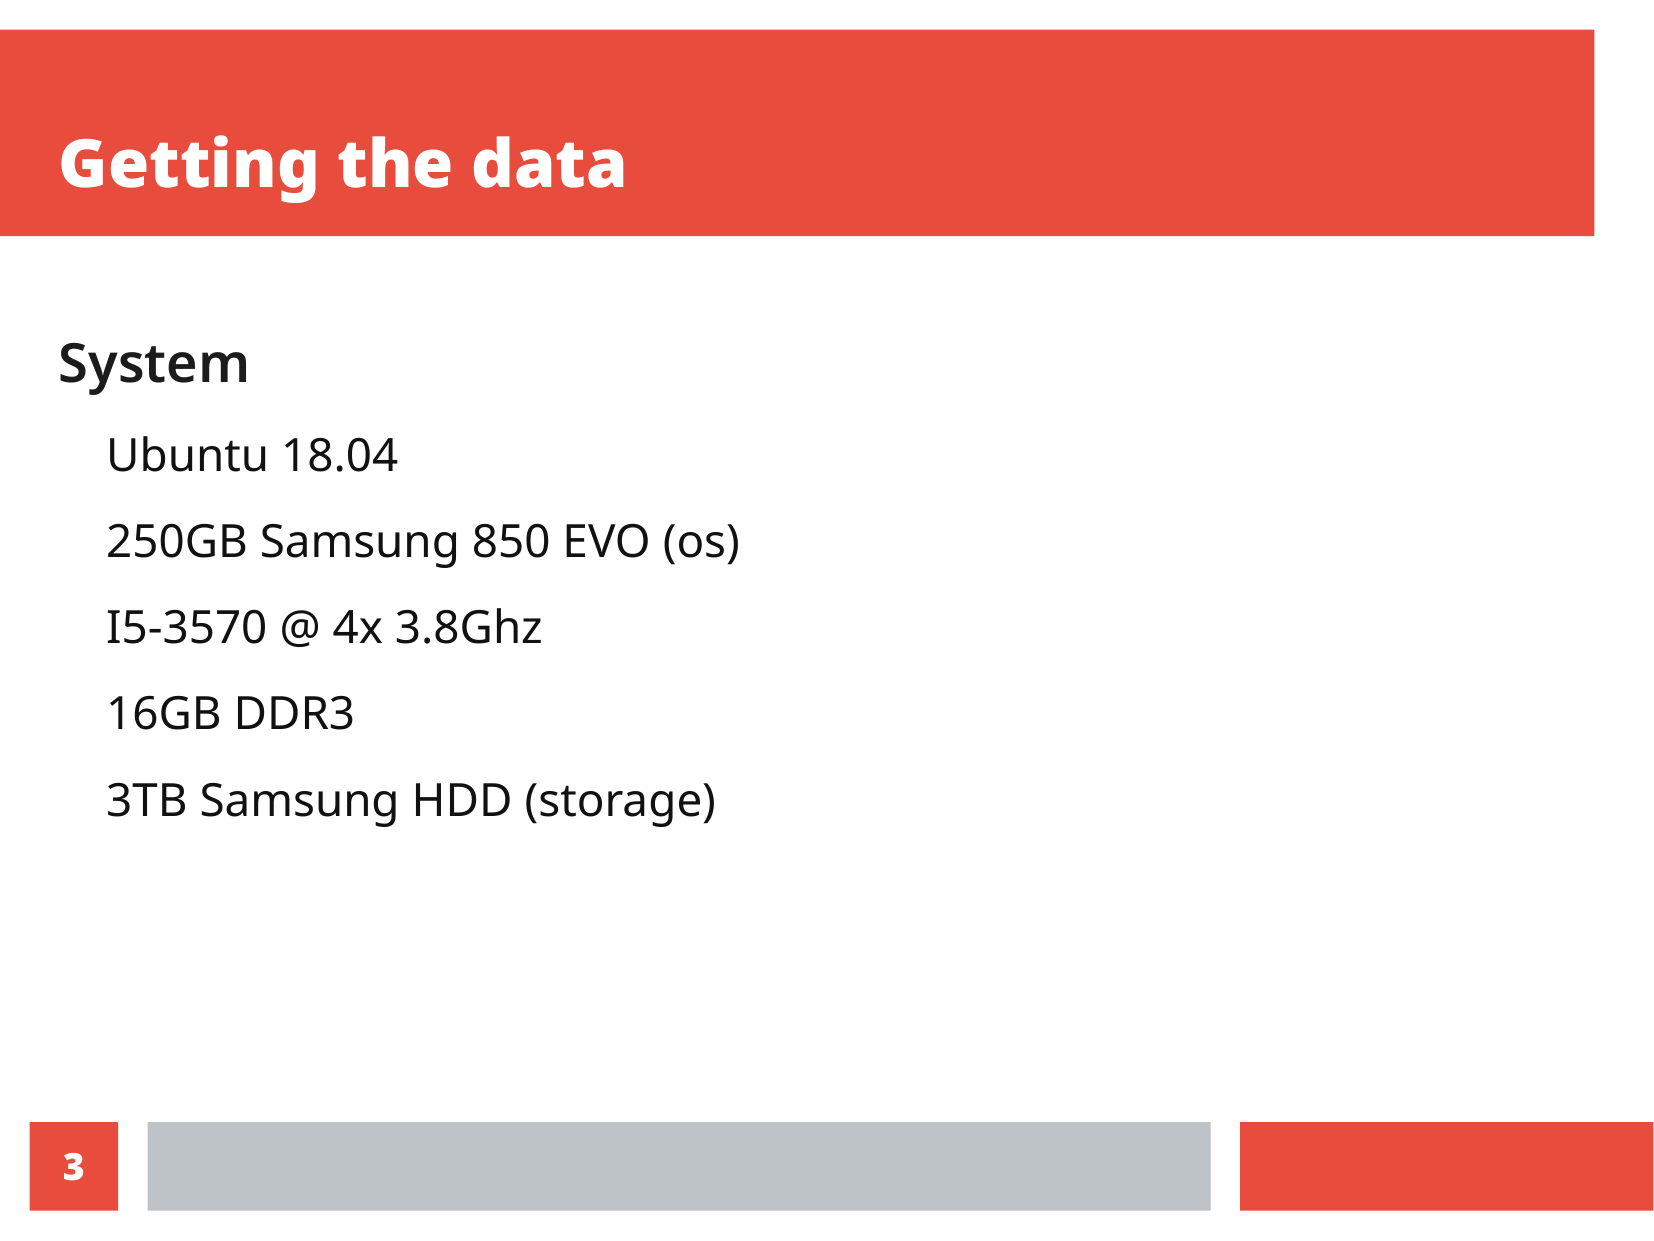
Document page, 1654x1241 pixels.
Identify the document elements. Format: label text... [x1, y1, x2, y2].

list System Ubuntu 18.04 250GB Samsung 850 EVO (os) I5-3570 @ 4x 3.8Ghz 16GB DDR3 3TB Samsung HDD (storage) [59, 324, 1565, 1093]
title Getting the data [59, 59, 1595, 207]
